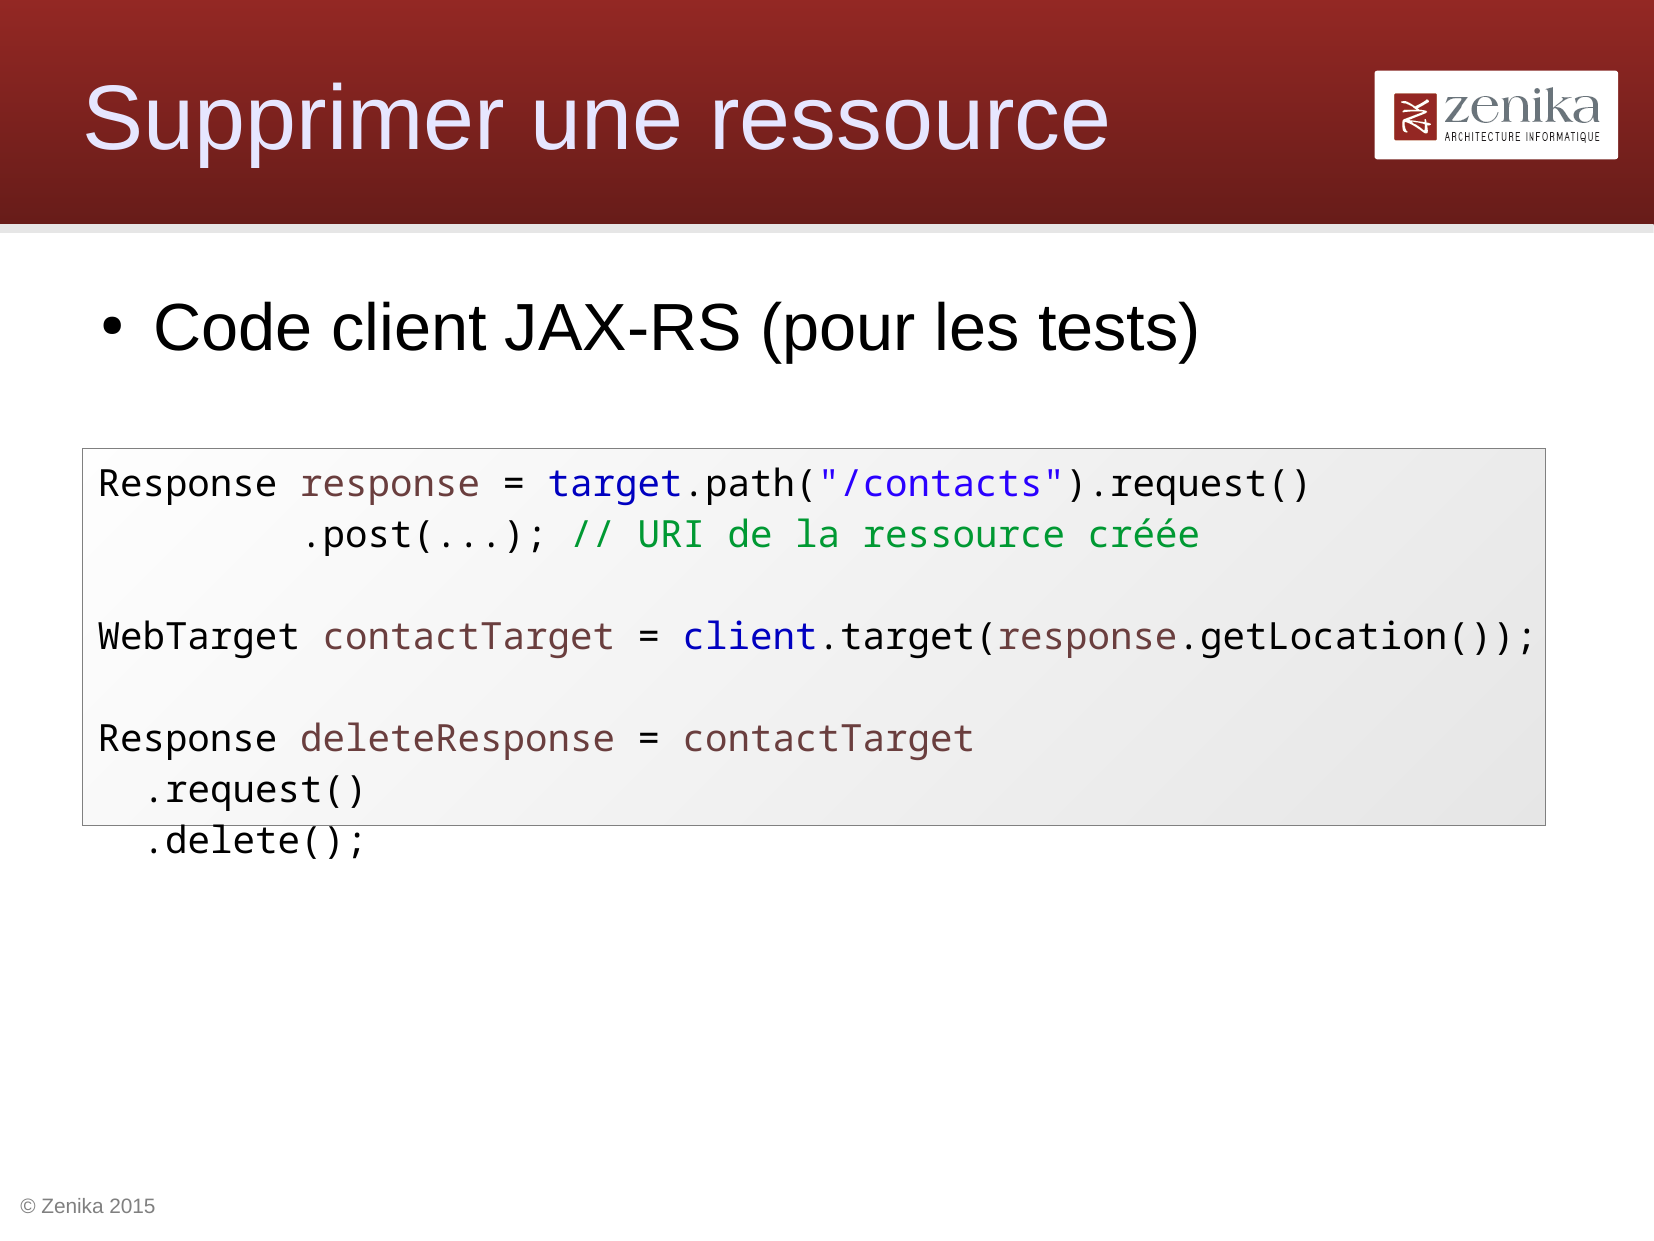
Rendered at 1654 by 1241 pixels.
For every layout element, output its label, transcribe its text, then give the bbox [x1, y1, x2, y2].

title Supprimer une ressource [82, 13, 1571, 222]
text_box Response response = target.path("/contacts").request() .post(...); // URI de la ressource créée WebTarget contactTarget = client.target(response.getLocation()); Response deleteResponse = contactTarget .request() .delete(); [82, 448, 1546, 826]
list Code client JAX-RS (pour les tests) [82, 826, 1538, 1010]
list Code client JAX-RS (pour les tests) [82, 290, 1538, 448]
picture [1571, 82, 1600, 149]
